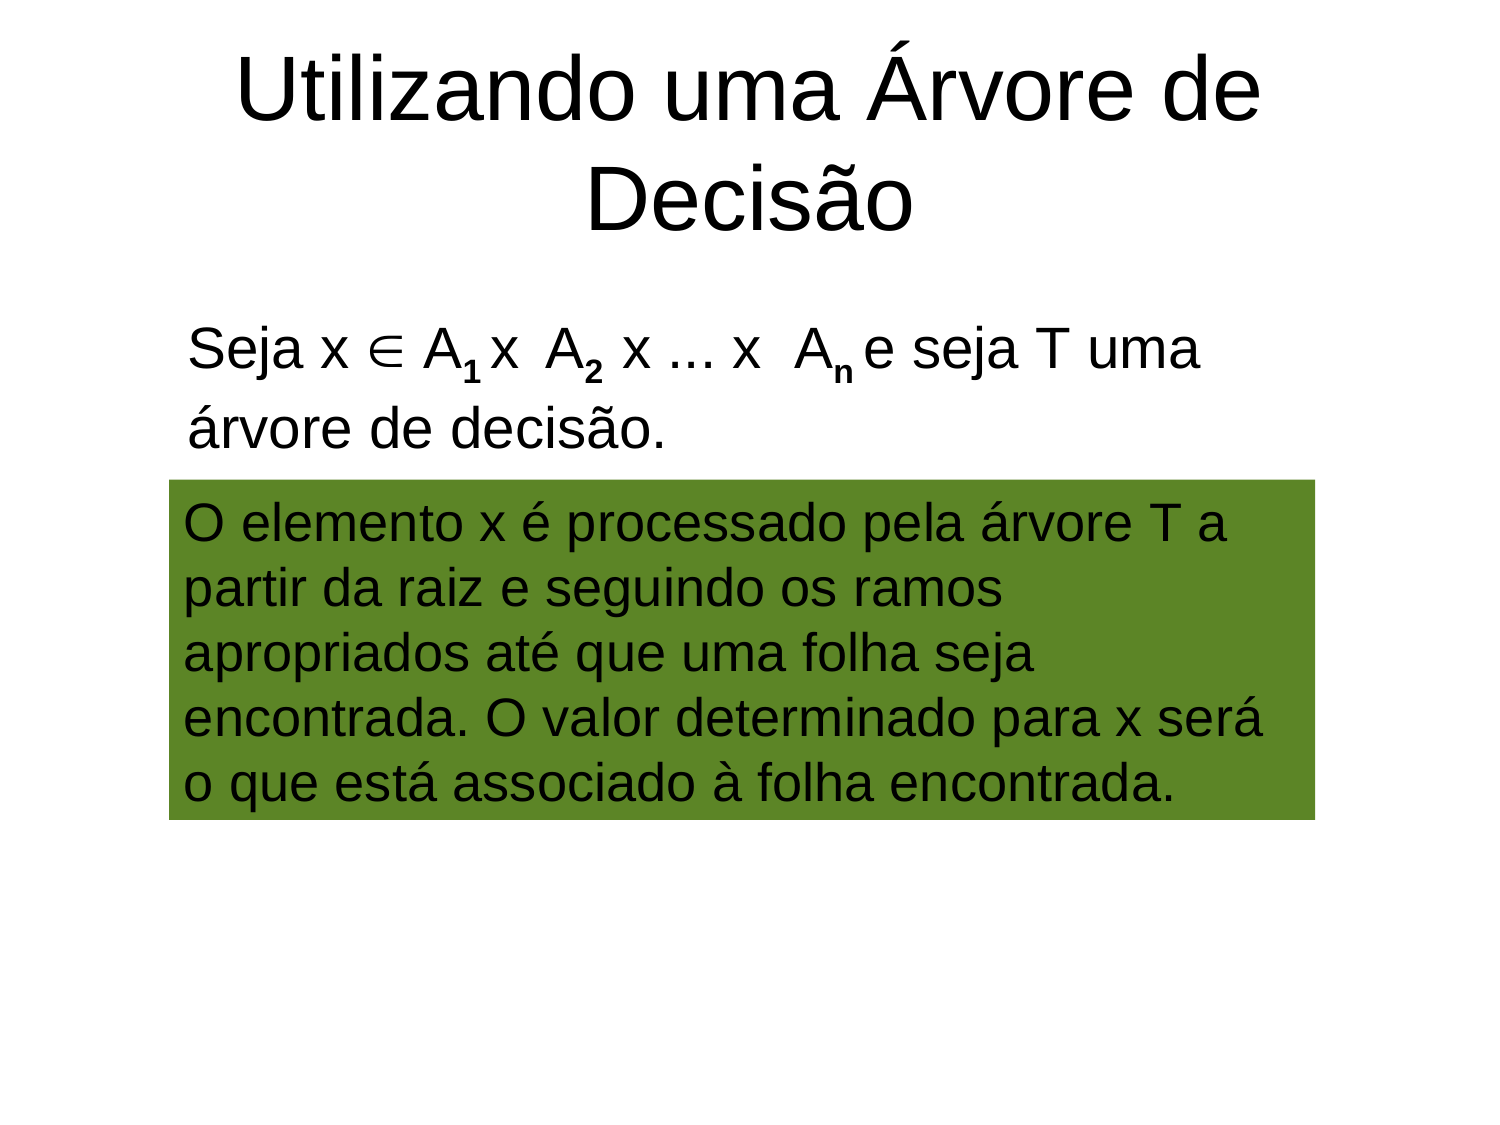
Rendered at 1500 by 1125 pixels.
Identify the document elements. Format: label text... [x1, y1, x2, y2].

title Utilizando uma Árvore de Decisão [75, 21, 1426, 257]
text_box Seja x  A1 x A2 x ... x An e seja T uma árvore de decisão. [172, 302, 1225, 468]
text_box O elemento x é processado pela árvore T a partir da raiz e seguindo os ramos apropriados até que uma folha seja encontrada. O valor determinado para x será o que está associado à folha encontrada. [169, 479, 1316, 820]
